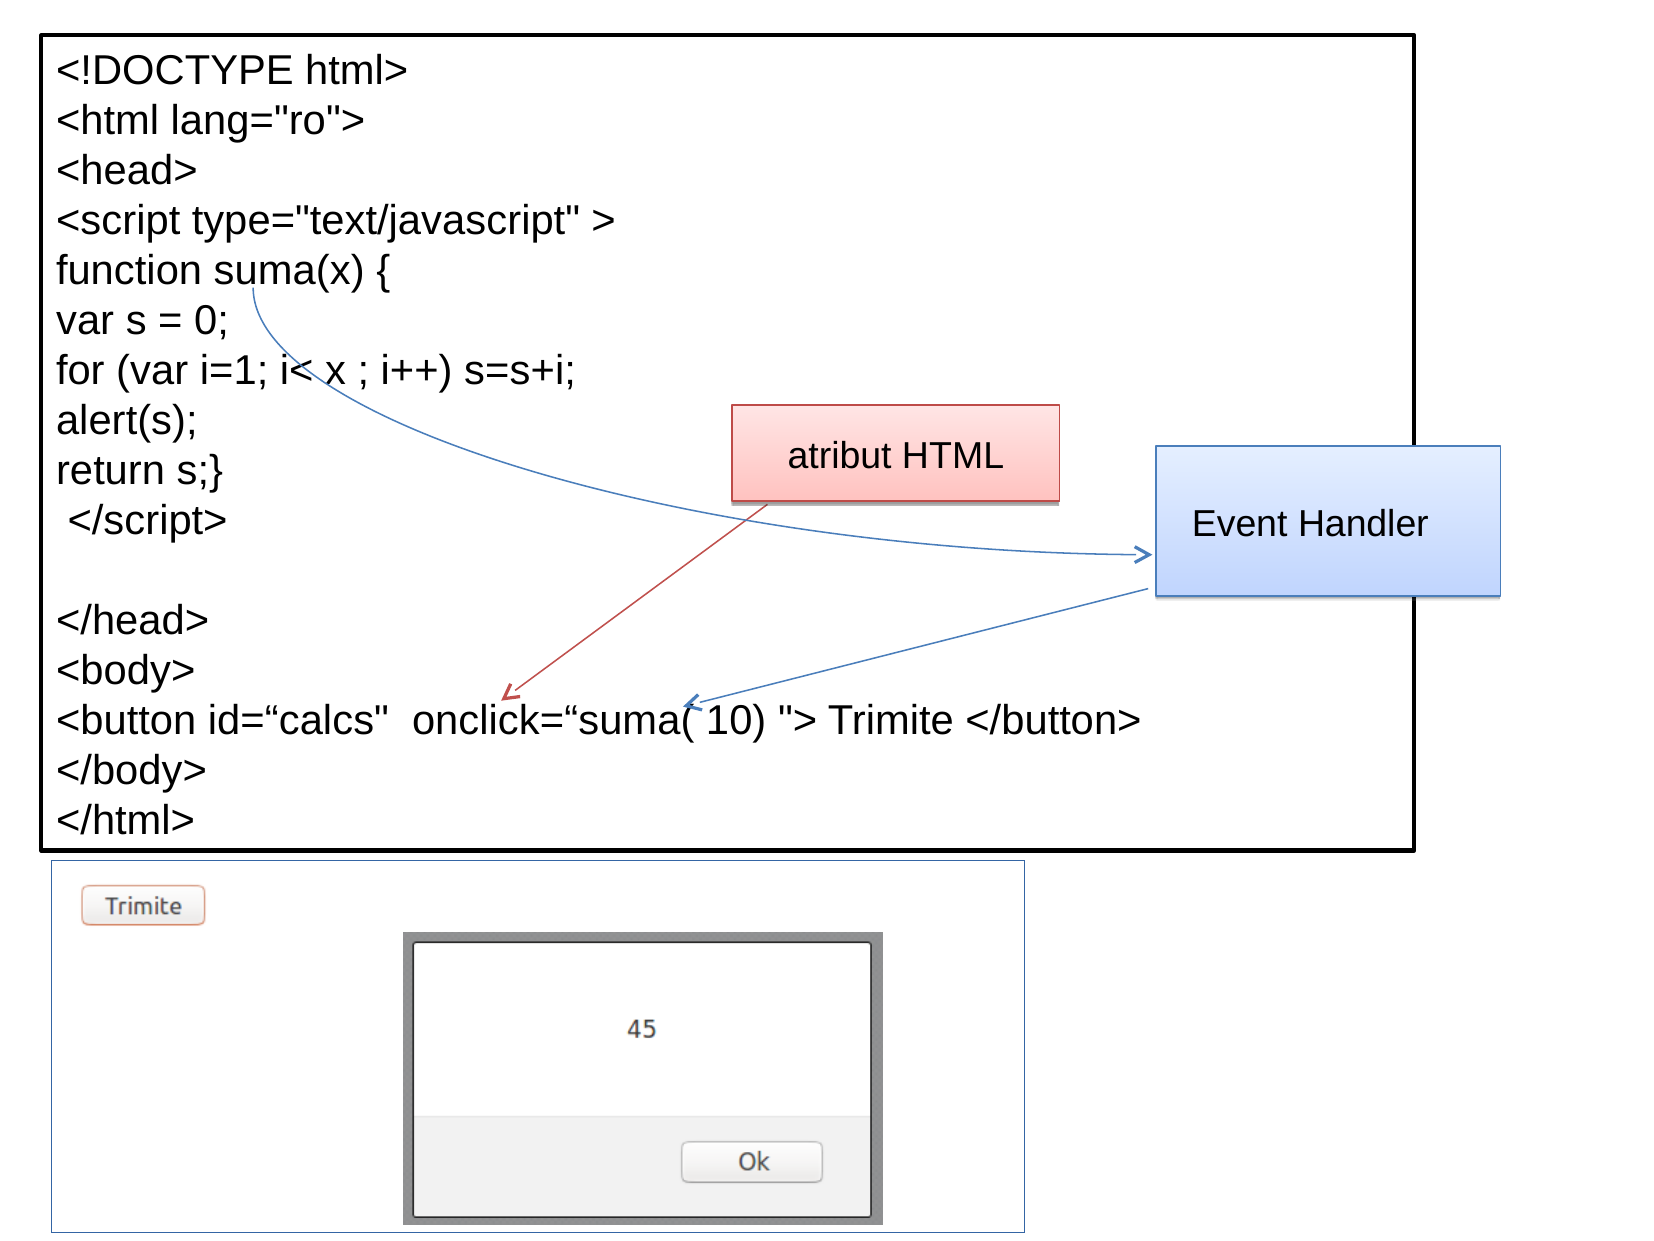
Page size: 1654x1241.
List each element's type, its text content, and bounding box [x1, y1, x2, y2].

text_box [51, 860, 1025, 1233]
text_box Event Handler [1156, 446, 1501, 596]
text_box <!DOCTYPE html> <html lang="ro"> <head> <script type="text/javascript" > function suma(x) { var s = 0; for (var i=1; i< x ; i++) s=s+i; alert(s); return s;} </script> </head> <body> <button id=“calcs" onclick=“suma( 10) "> Trimite </button> </body> </html> [41, 35, 1415, 851]
text_box atribut HTML [732, 404, 1060, 502]
